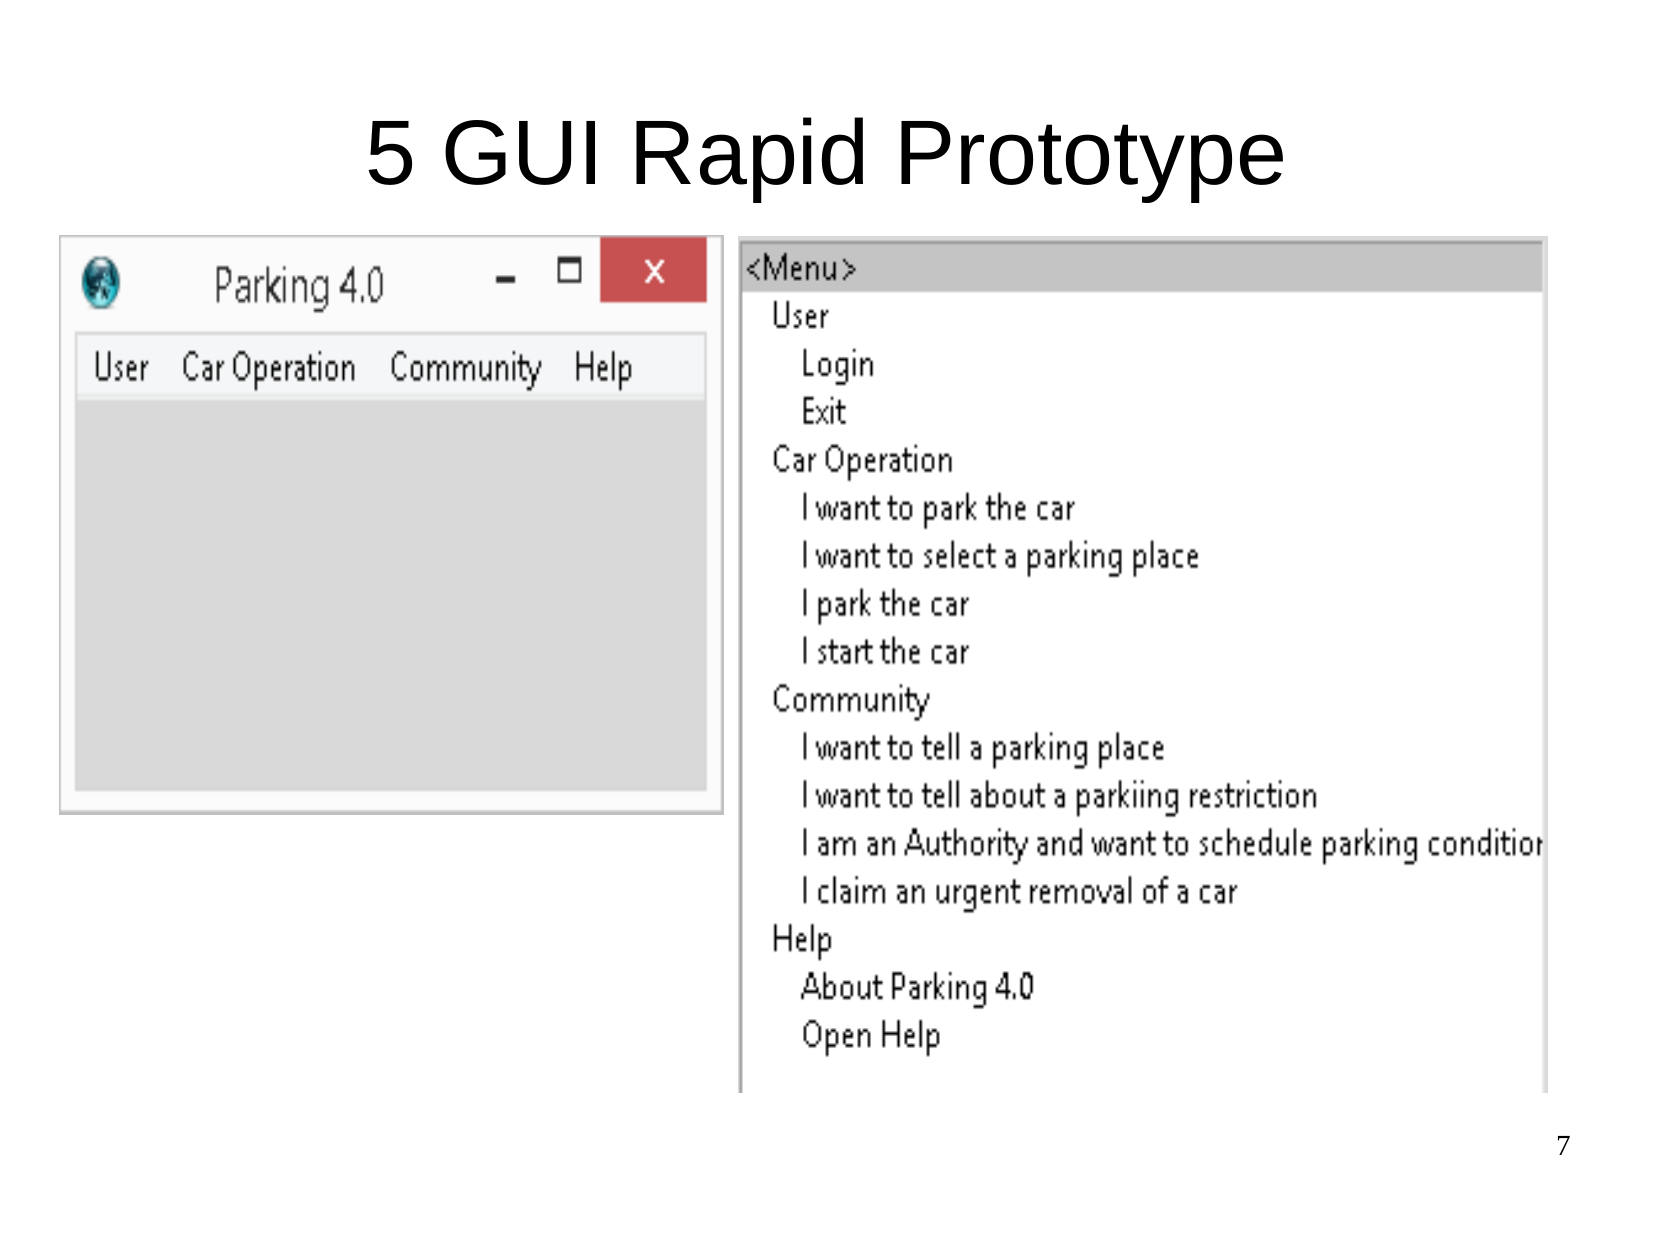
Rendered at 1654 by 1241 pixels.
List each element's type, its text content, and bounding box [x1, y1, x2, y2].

title 5 GUI Rapid Prototype [82, 49, 1571, 257]
picture [738, 236, 1548, 1093]
picture [59, 235, 724, 815]
